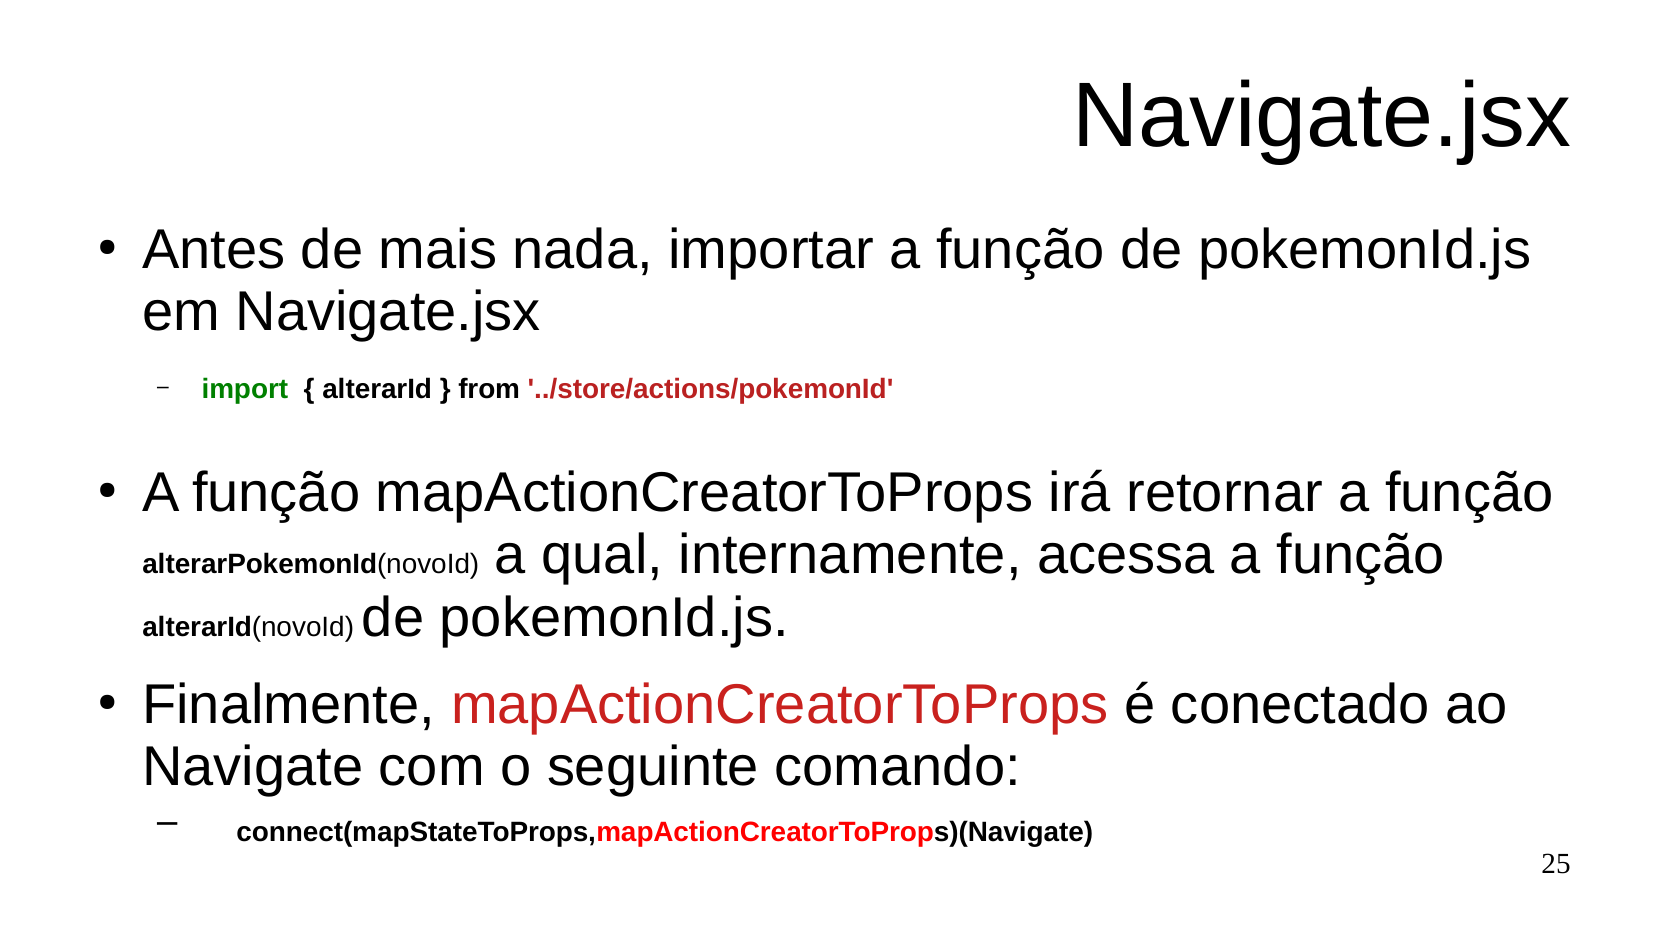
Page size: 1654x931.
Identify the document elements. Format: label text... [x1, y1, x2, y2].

title Navigate.jsx [84, 37, 1573, 193]
list Antes de mais nada, importar a função de pokemonId.js em Navigate.jsx import { alterarId } from '../store/actions/pokemonId' A função mapActionCreatorToProps irá retornar a função alterarPokemonId(novoId) a qual, internamente, acessa a função alterarId(novoId) de pokemonId.js. Finalmente, mapActionCreatorToProps é conectado ao Navigate com o seguinte comando: connect(mapStateToProps,mapActionCreatorToProps)(Navigate) [82, 217, 1571, 859]
